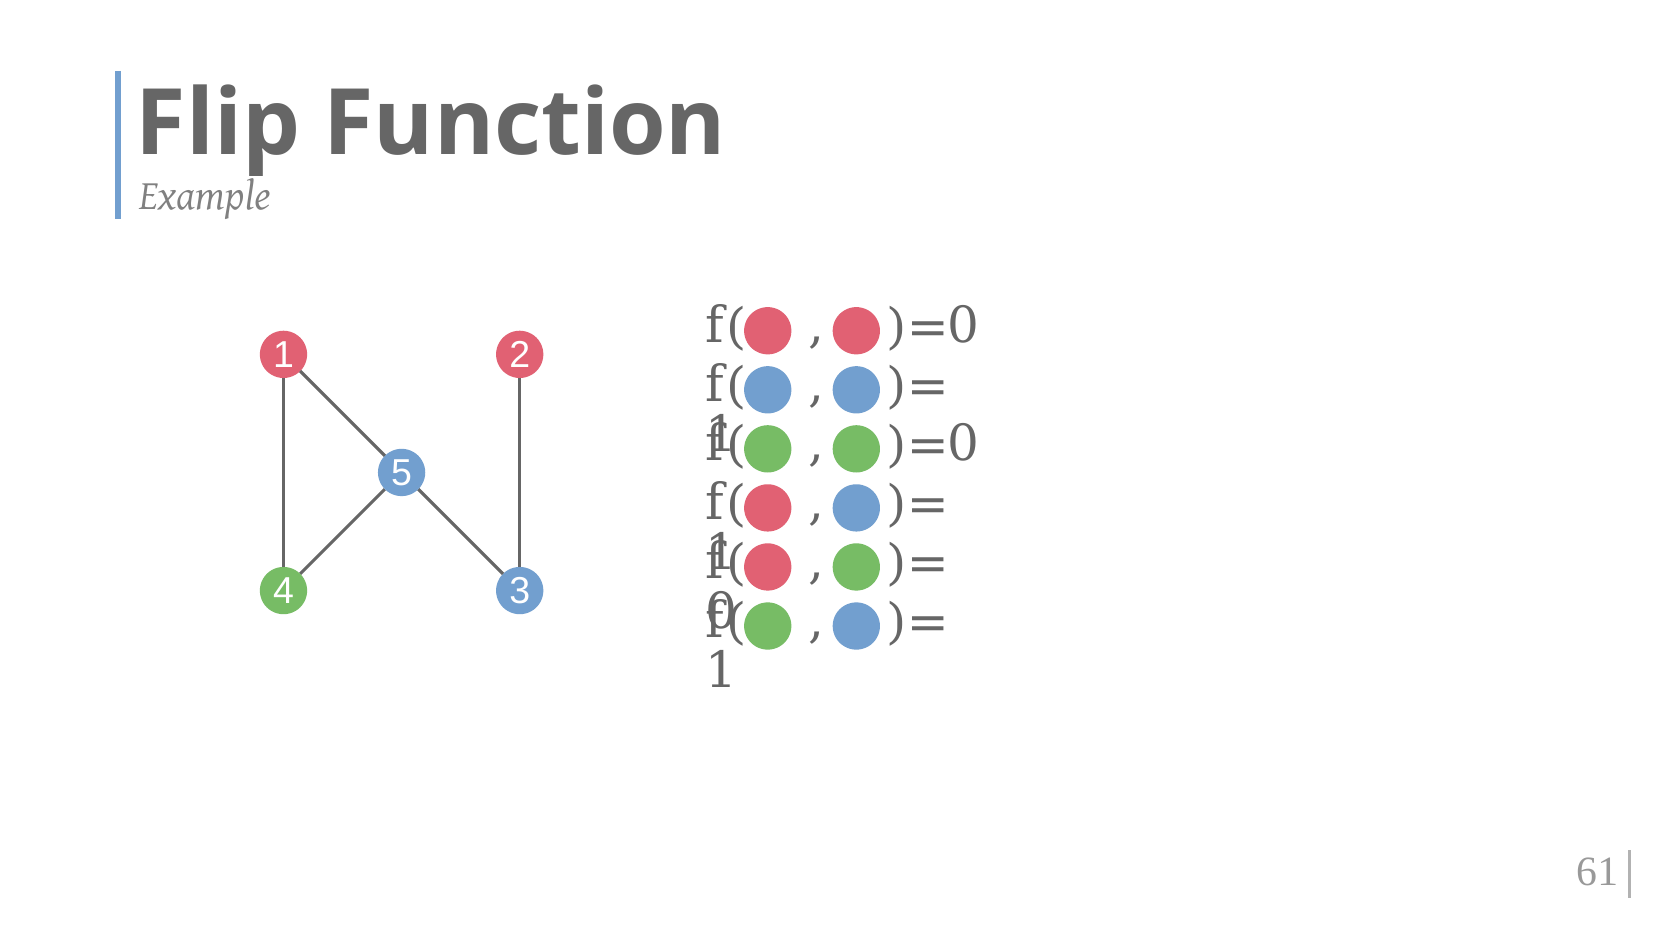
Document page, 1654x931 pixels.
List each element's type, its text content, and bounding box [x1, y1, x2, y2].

text_box 1 [259, 330, 308, 378]
text_box [744, 484, 792, 531]
text_box f( , )=1 [690, 472, 993, 531]
text_box f( , )=1 [690, 354, 993, 413]
text_box [832, 307, 880, 354]
text_box [832, 602, 880, 650]
text_box [832, 425, 880, 472]
text_box [832, 484, 880, 531]
text_box 5 [377, 448, 426, 497]
text_box [744, 366, 792, 413]
title Flip Function [135, 60, 1601, 178]
text_box f( , )=0 [690, 413, 1004, 485]
text_box [744, 543, 792, 590]
text_box f( , )=0 [690, 295, 1004, 367]
text_box [744, 425, 792, 472]
text_box f( , )=1 [690, 590, 993, 662]
text_box f( , )=0 [690, 531, 993, 590]
text_box 4 [259, 567, 308, 615]
text_box 3 [496, 567, 544, 615]
text_box 2 [496, 330, 544, 378]
text_box [744, 602, 792, 650]
text_box [744, 307, 792, 354]
text_box [832, 366, 880, 413]
text_box Example [124, 165, 721, 229]
text_box [832, 543, 880, 590]
